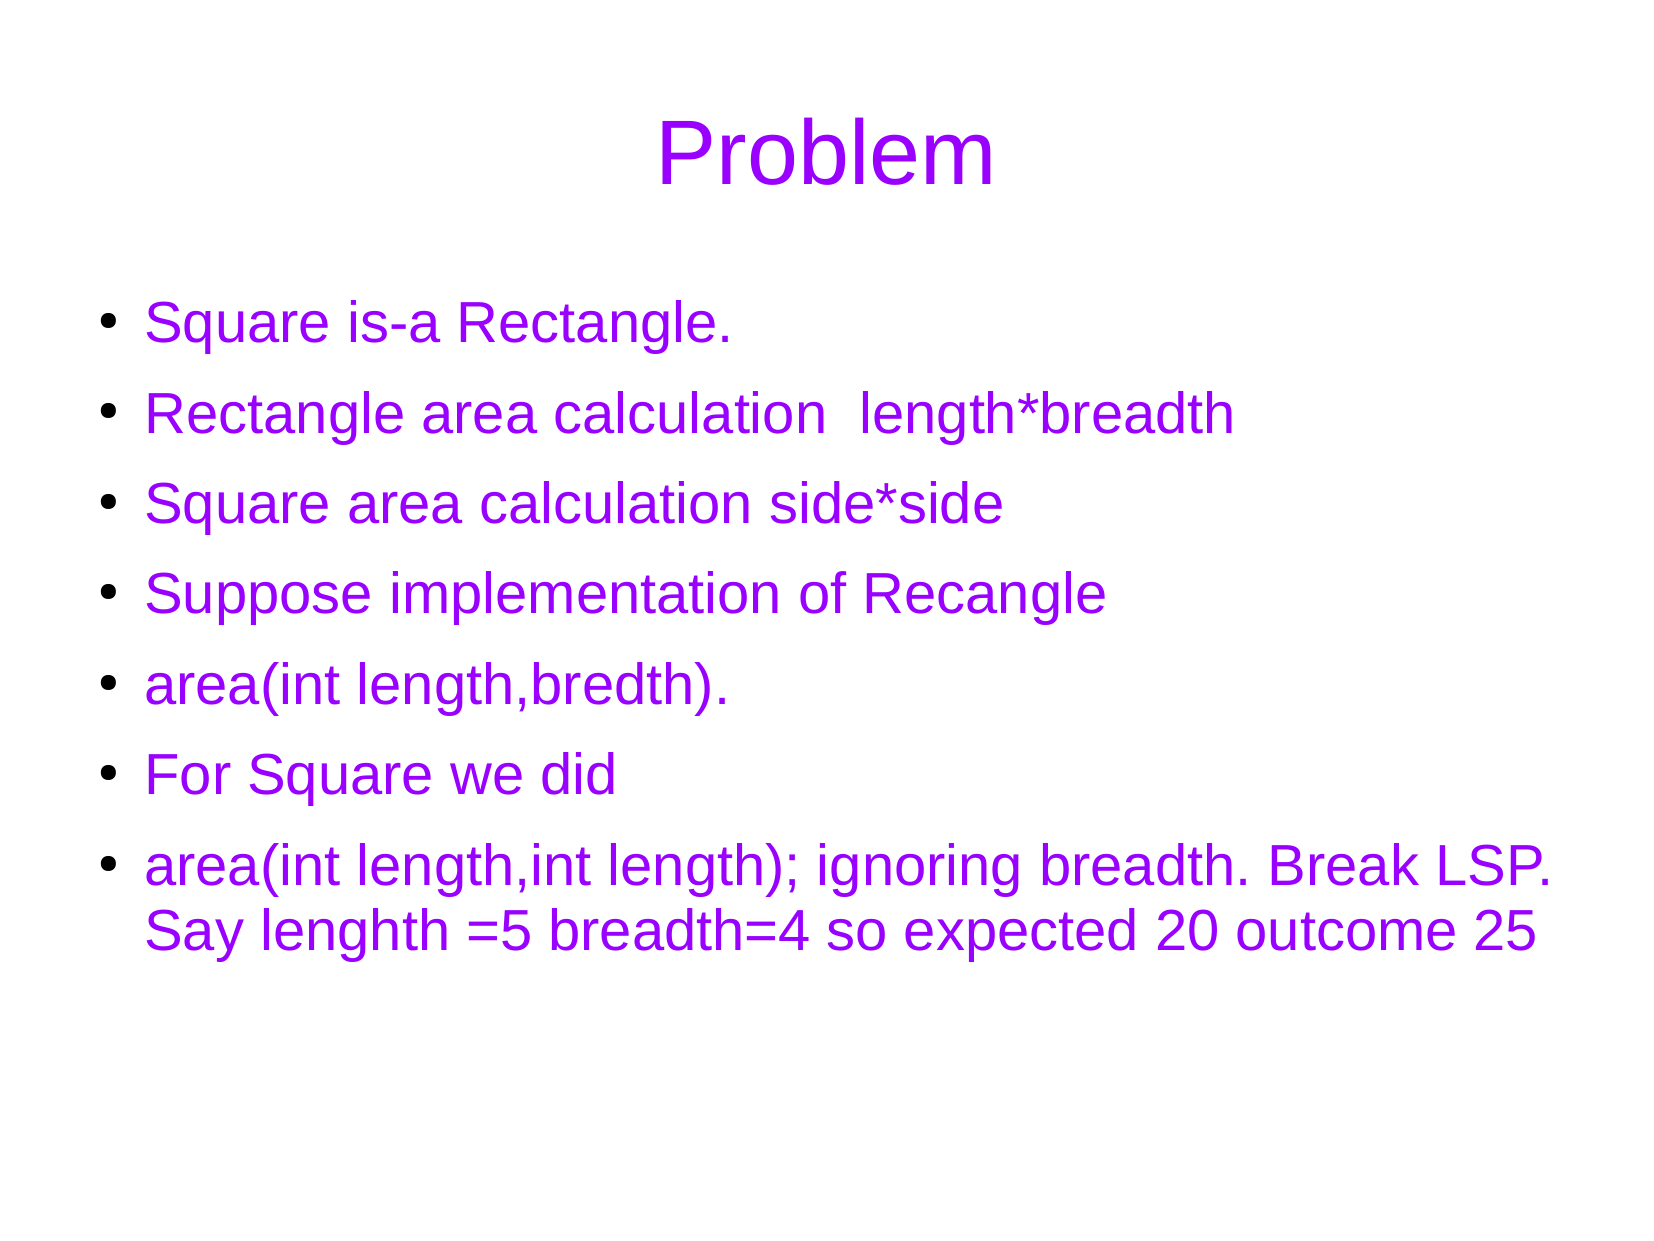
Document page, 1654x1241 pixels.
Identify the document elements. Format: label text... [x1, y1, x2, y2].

title Problem [82, 49, 1571, 257]
list Square is-a Rectangle. Rectangle area calculation length*breadth Square area calculation side*side Suppose implementation of Recangle area(int length,bredth). For Square we did area(int length,int length); ignoring breadth. Break LSP. Say lenghth =5 breadth=4 so expected 20 outcome 25 [82, 290, 1571, 1010]
